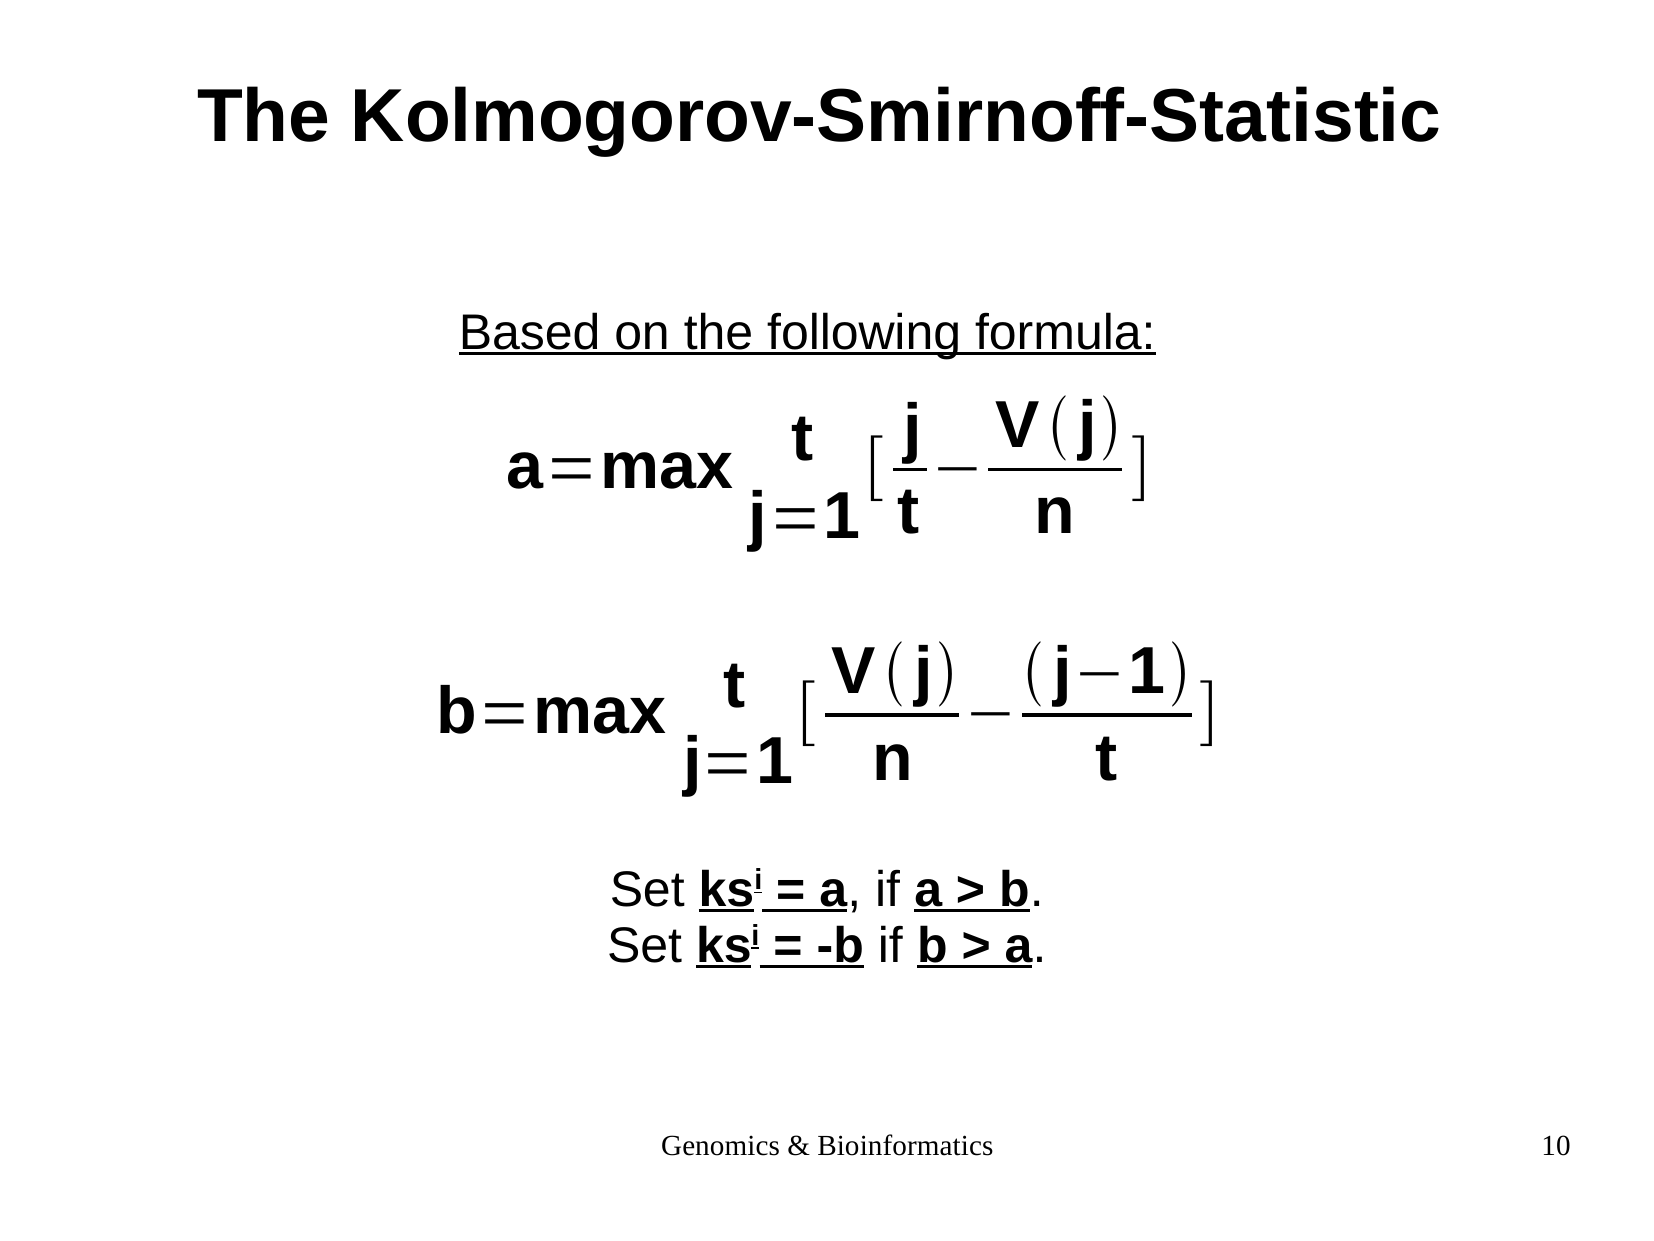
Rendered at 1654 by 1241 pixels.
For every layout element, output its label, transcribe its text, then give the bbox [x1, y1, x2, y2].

text_box Set ksi = a, if a > b. Set ksi = -b if b > a. [365, 853, 1289, 980]
text_box Based on the following formula: [444, 296, 1210, 368]
chart [430, 386, 1224, 798]
text_box The Kolmogorov-Smirnoff-Statistic [182, 66, 1472, 166]
